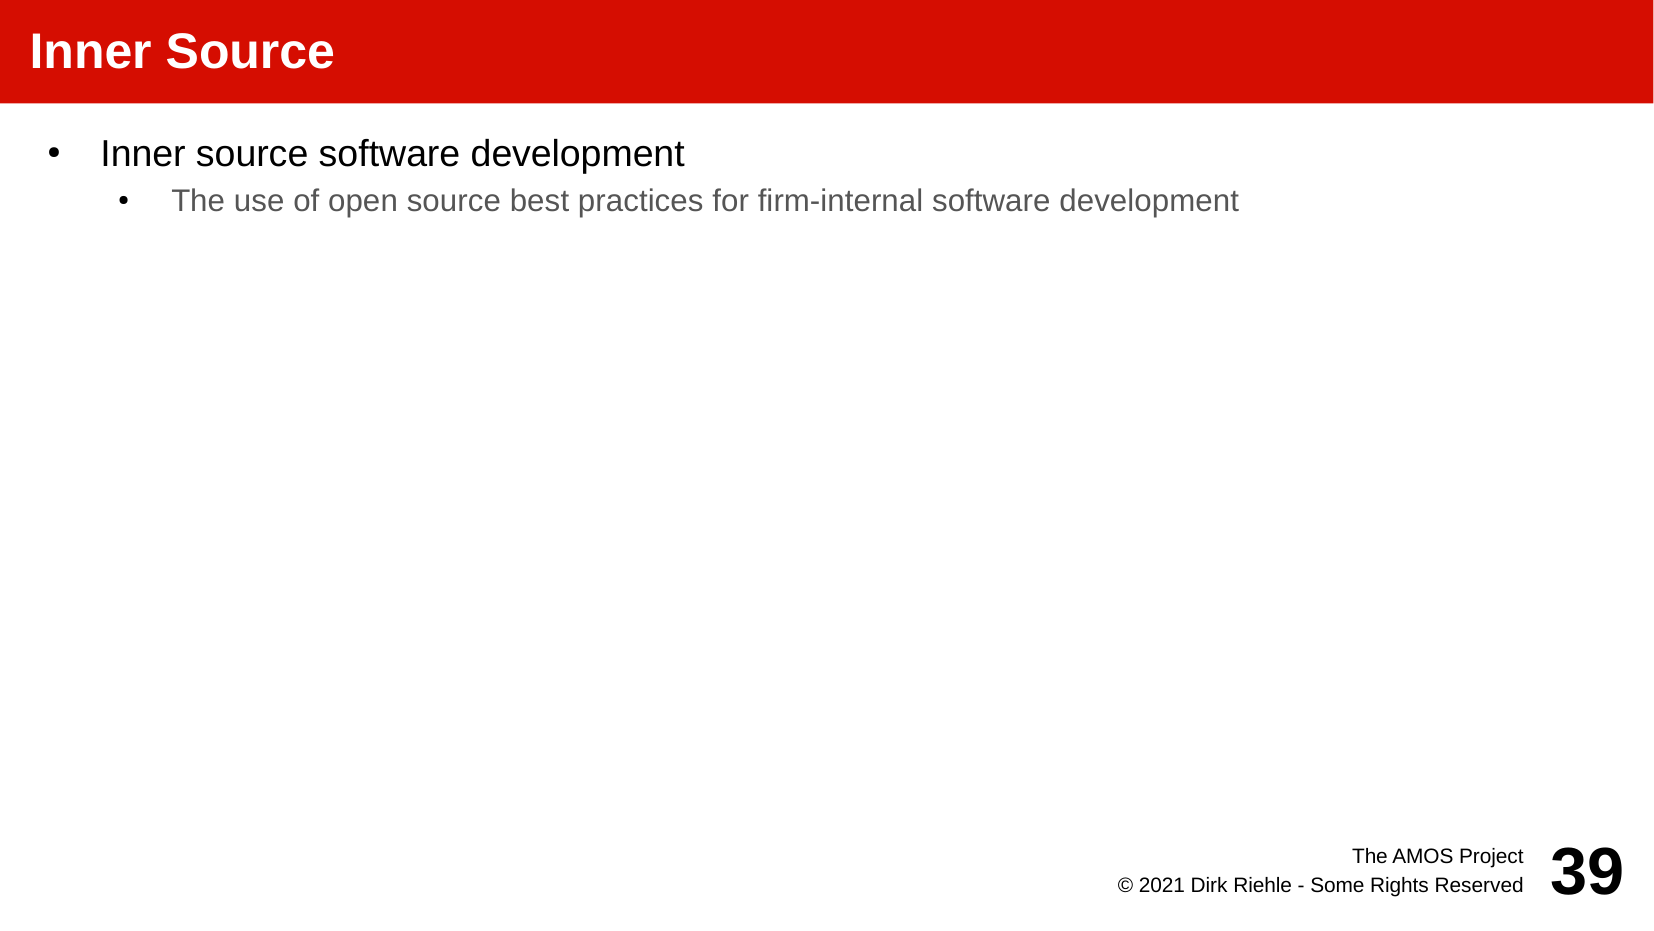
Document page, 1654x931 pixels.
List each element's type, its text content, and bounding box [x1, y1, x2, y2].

title Inner Source [0, 0, 1654, 104]
list Inner source software development The use of open source best practices for firm-internal software development [29, 132, 1625, 813]
